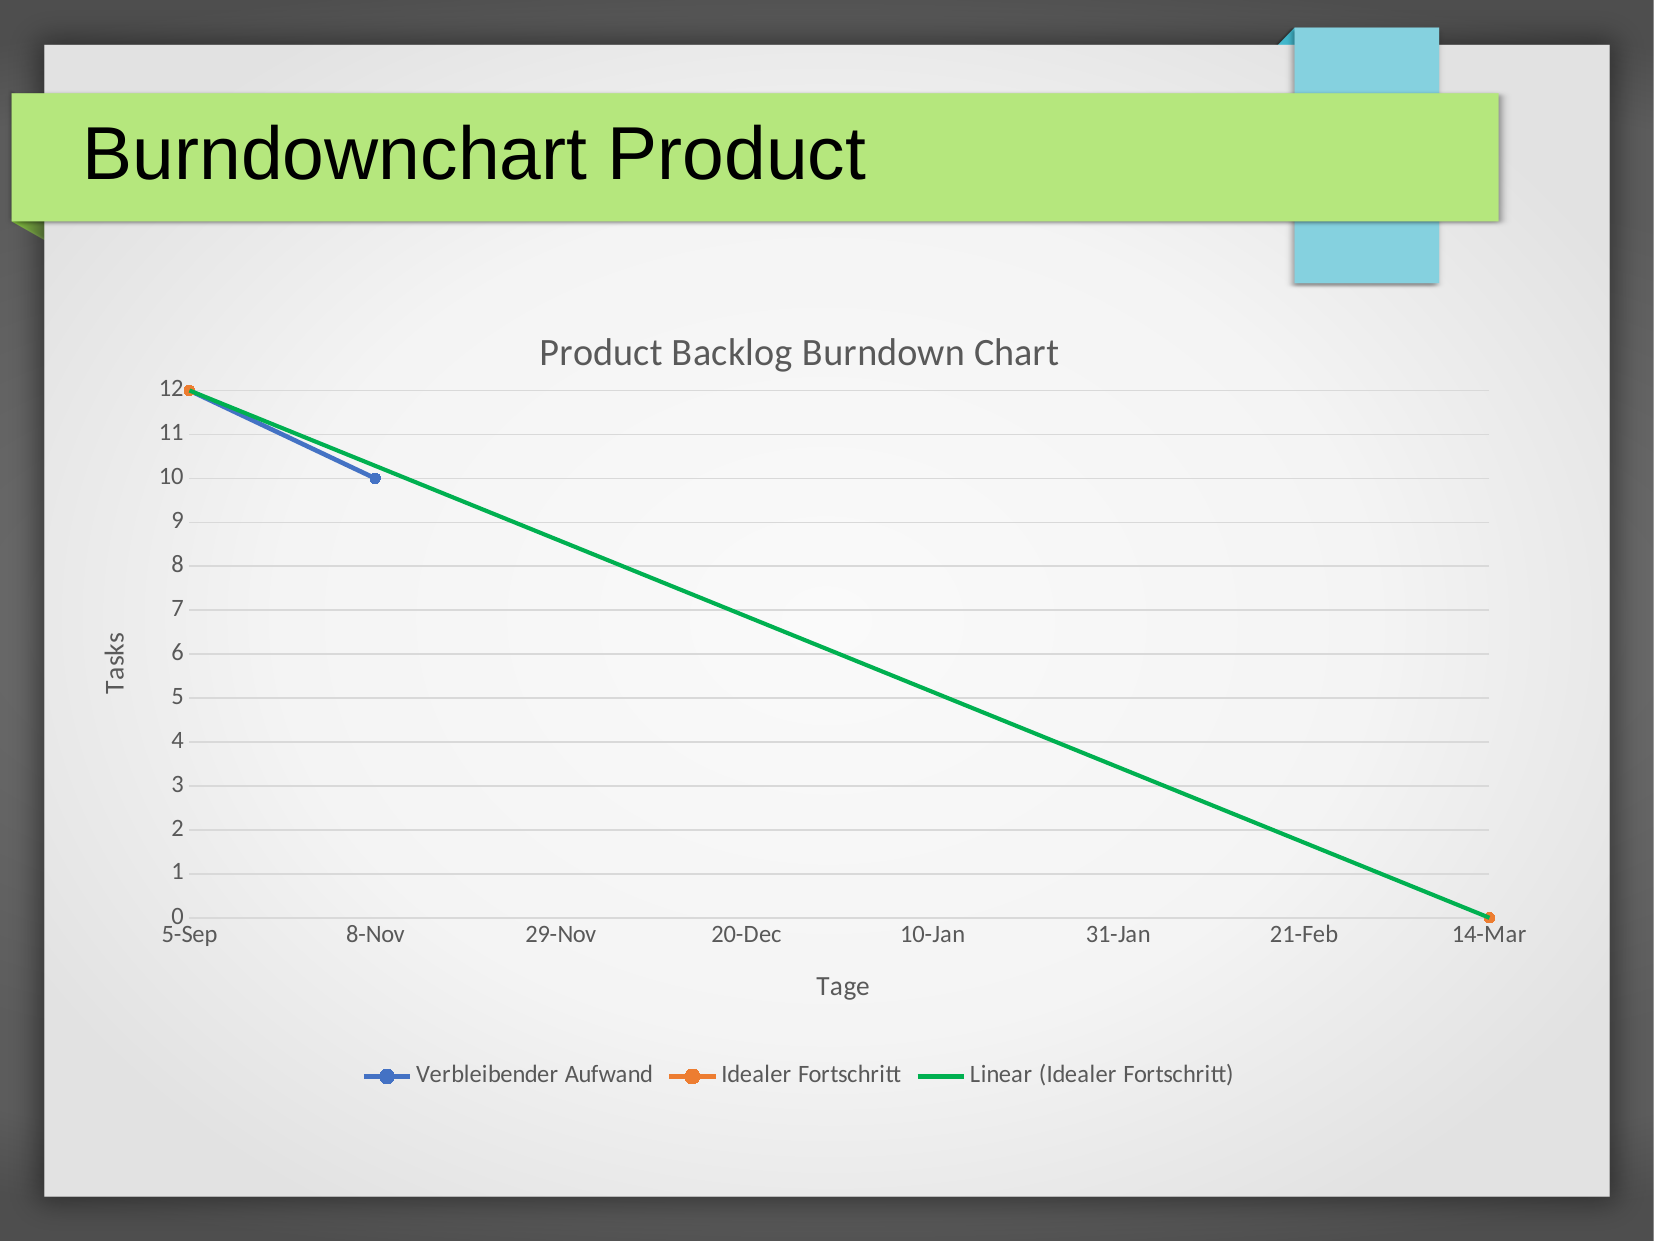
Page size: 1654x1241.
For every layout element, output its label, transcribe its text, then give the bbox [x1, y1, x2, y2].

picture [0, 0, 1654, 1241]
chart [93, 300, 1528, 1096]
title Burndownchart Product [82, 94, 1264, 213]
